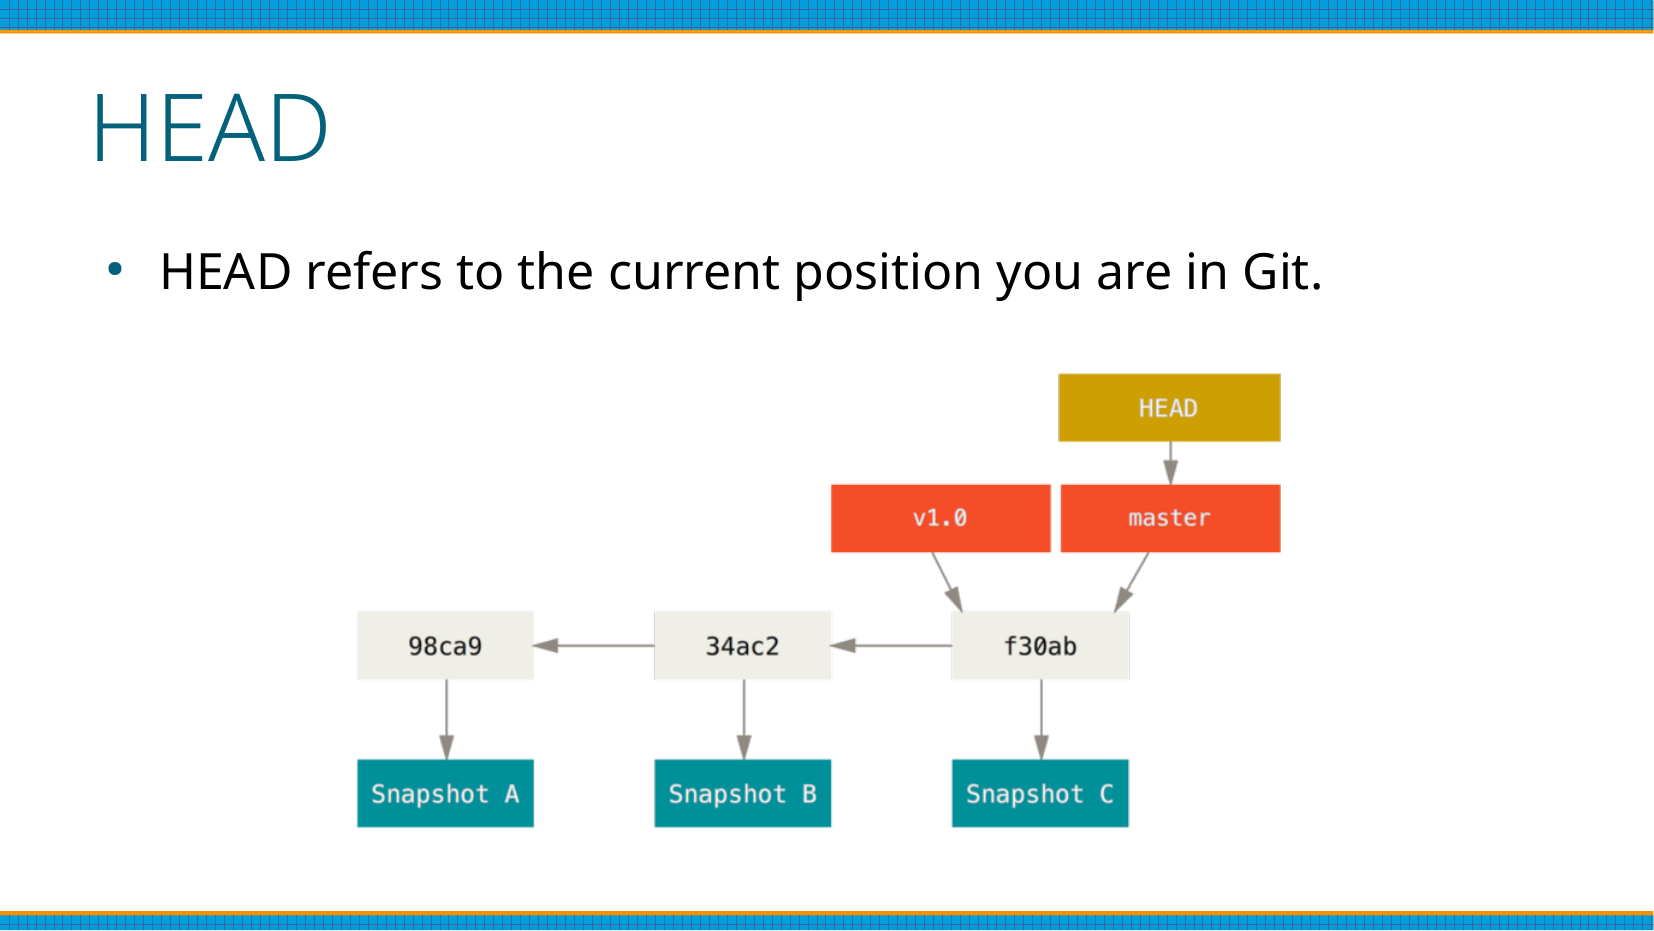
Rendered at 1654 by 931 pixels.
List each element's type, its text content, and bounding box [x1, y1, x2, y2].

list HEAD refers to the current position you are in Git. [88, 236, 1565, 338]
title HEAD [88, 44, 1565, 207]
picture [337, 337, 1299, 854]
